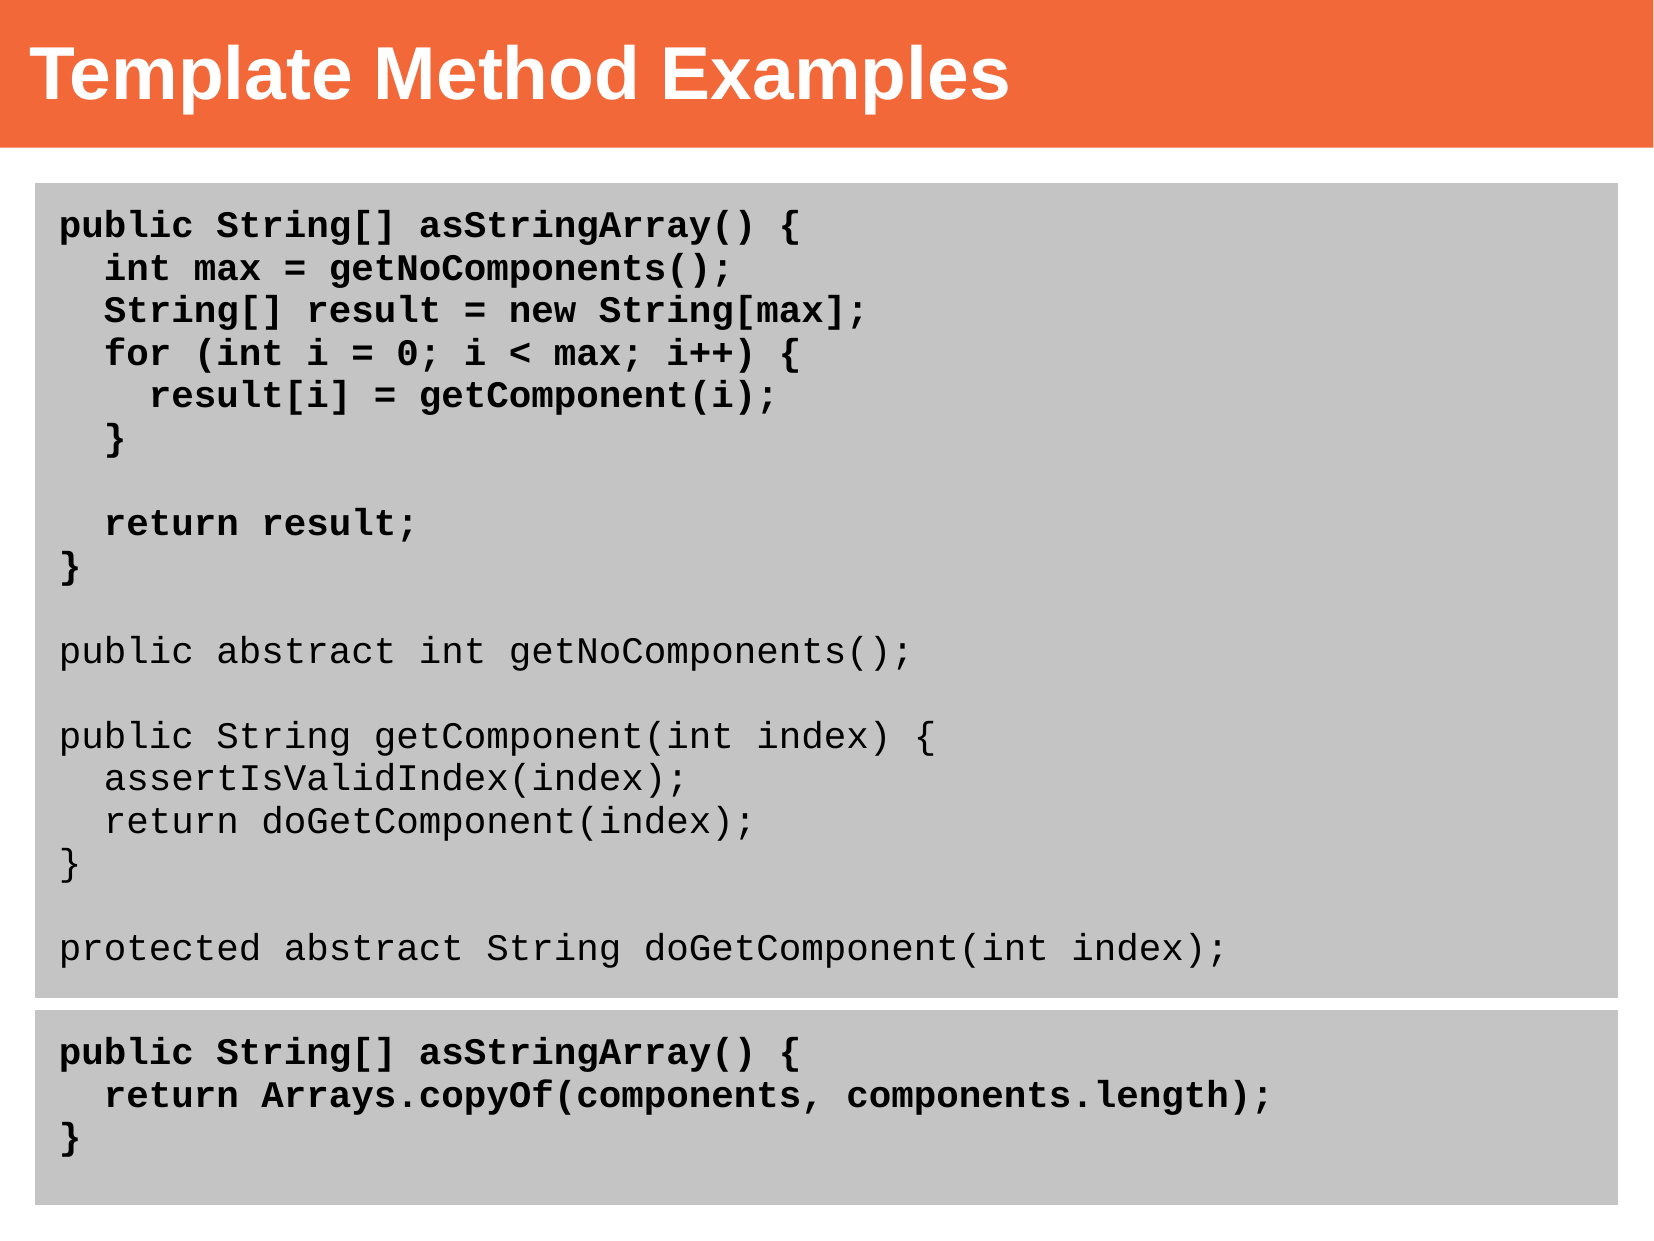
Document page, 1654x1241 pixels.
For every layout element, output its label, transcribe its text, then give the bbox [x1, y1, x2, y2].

list public String[] asStringArray() { int max = getNoComponents(); String[] result = new String[max]; for (int i = 0; i < max; i++) { result[i] = getComponent(i); } return result; } public abstract int getNoComponents(); public String getComponent(int index) { assertIsValidIndex(index); return doGetComponent(index); } protected abstract String doGetComponent(int index); [29, 177, 1625, 998]
list public String[] asStringArray() { return Arrays.copyOf(components, components.length); } [29, 1003, 1625, 1211]
title Template Method Examples [0, 0, 1654, 148]
